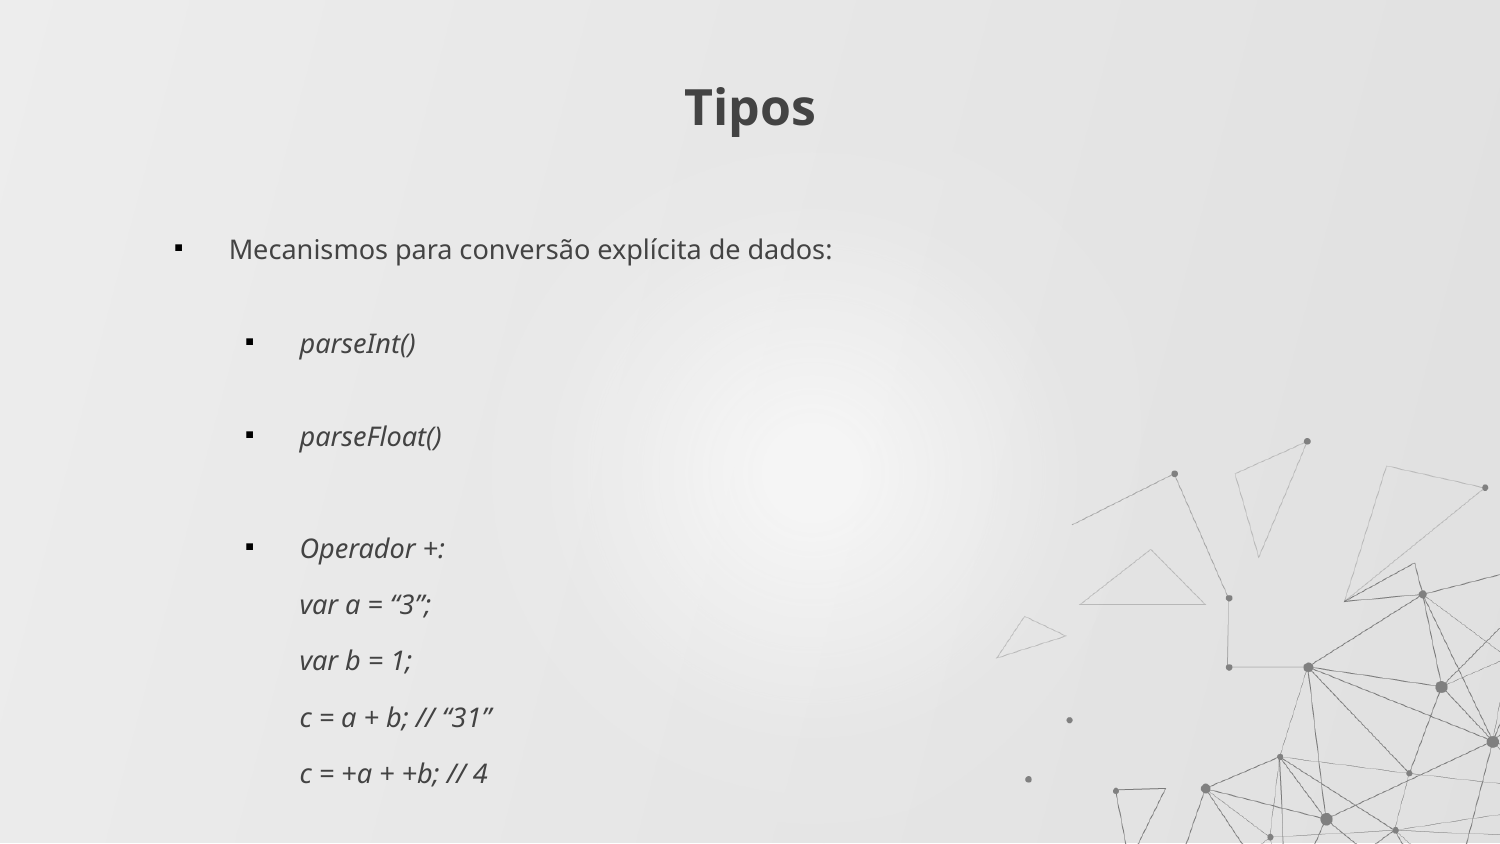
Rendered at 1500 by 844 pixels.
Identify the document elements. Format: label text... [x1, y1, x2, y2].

picture [0, 0, 1500, 844]
list Mecanismos para conversão explícita de dados: parseInt() parseFloat() Operador +: var a = “3”; var b = 1; c = a + b; // “31” c = +a + +b; // 4 [142, 216, 1278, 455]
title Tipos [60, 60, 1441, 216]
